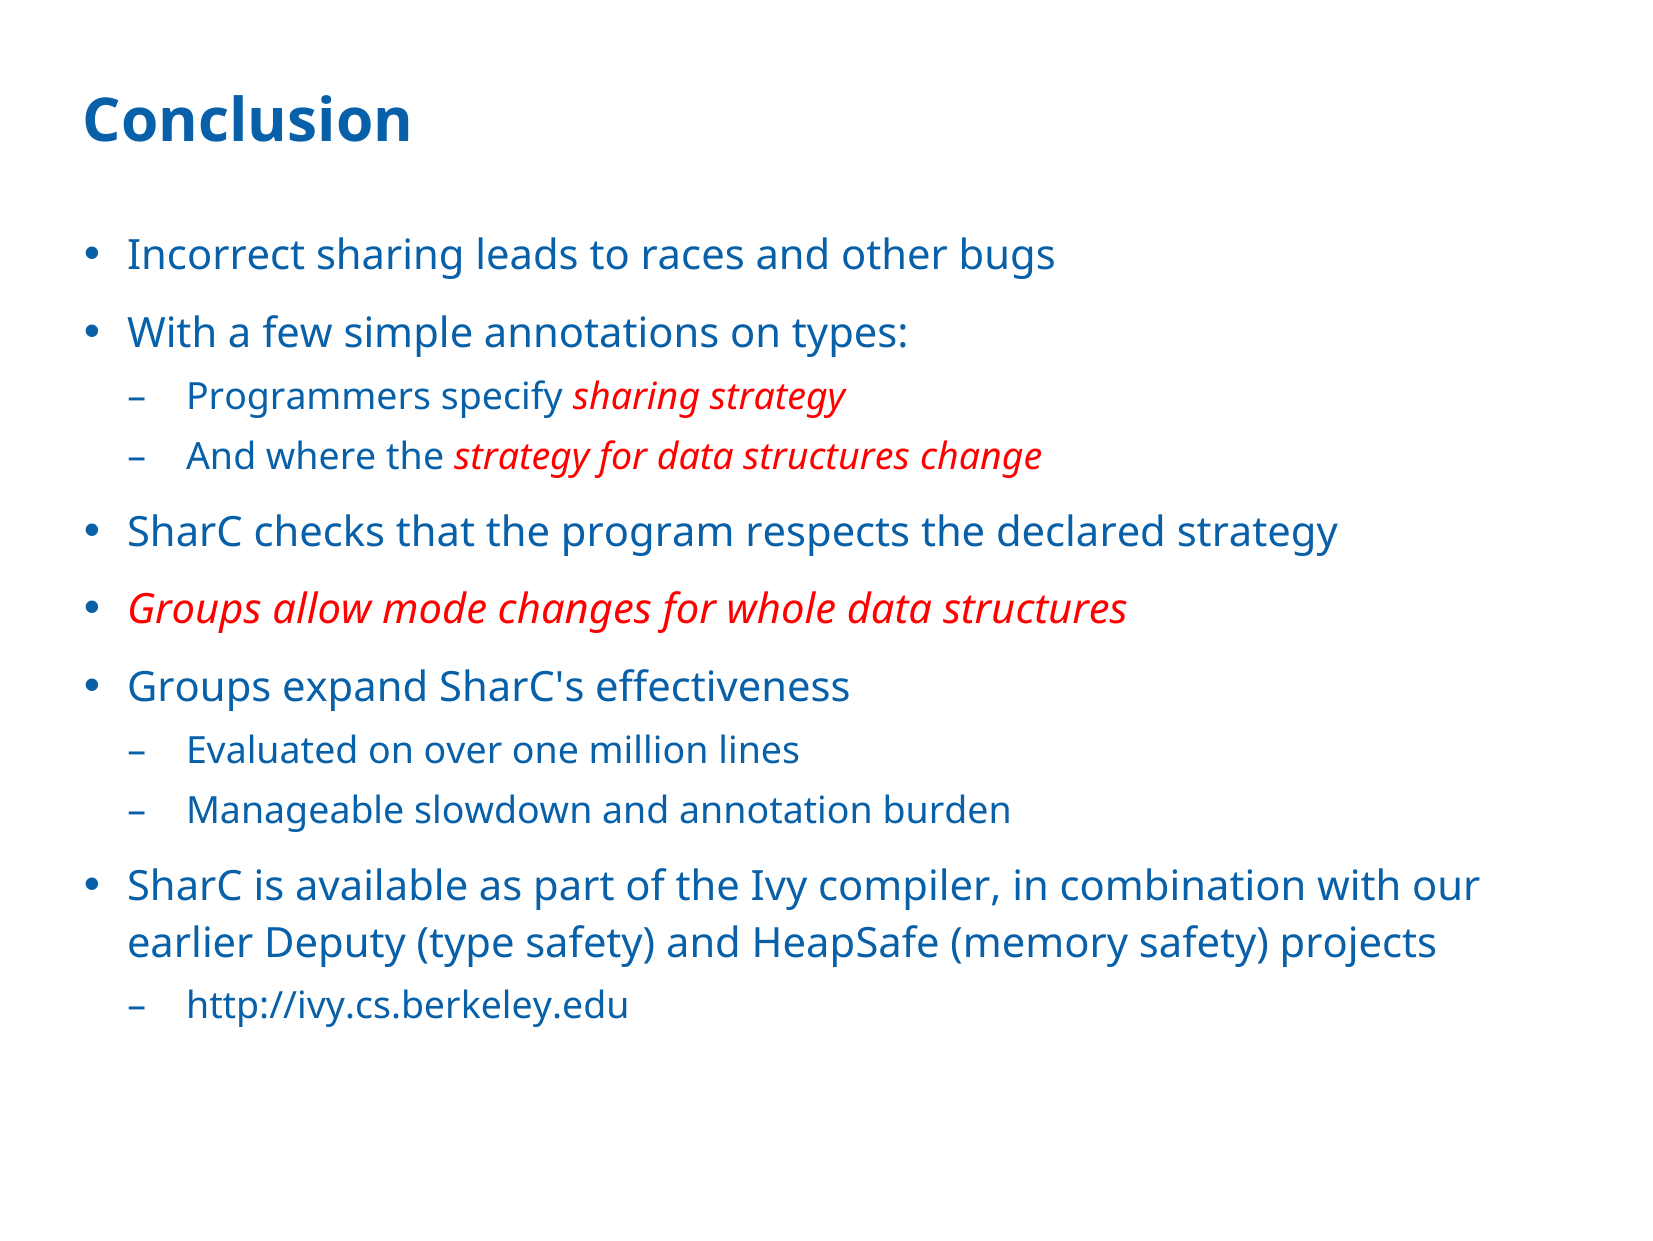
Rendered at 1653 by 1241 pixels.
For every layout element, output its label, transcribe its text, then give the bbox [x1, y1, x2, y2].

list Incorrect sharing leads to races and other bugs With a few simple annotations on types: Programmers specify sharing strategy And where the strategy for data structures change SharC checks that the program respects the declared strategy Groups allow mode changes for whole data structures Groups expand SharC's effectiveness Evaluated on over one million lines Manageable slowdown and annotation burden SharC is available as part of the Ivy compiler, in combination with our earlier Deputy (type safety) and HeapSafe (memory safety) projects http://ivy.cs.berkeley.edu [82, 225, 1571, 1110]
title Conclusion [82, 49, 1571, 188]
